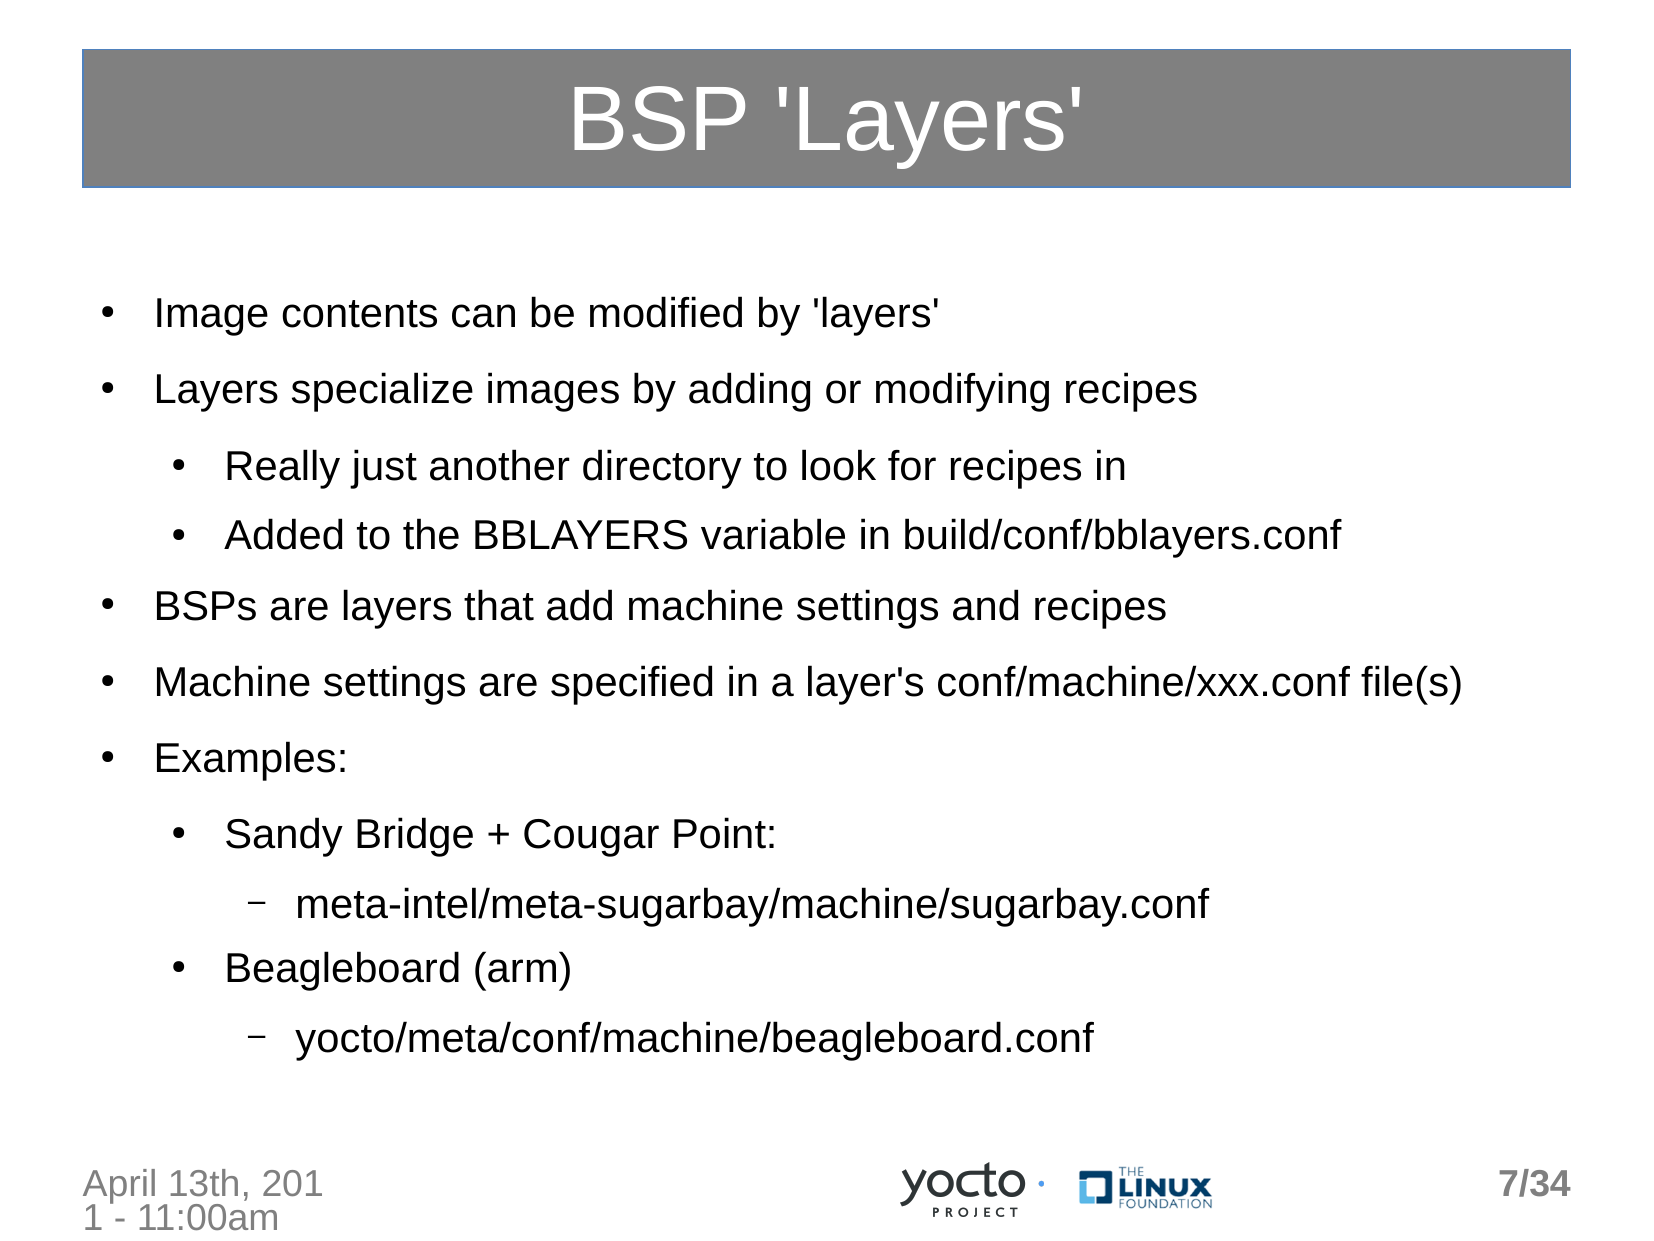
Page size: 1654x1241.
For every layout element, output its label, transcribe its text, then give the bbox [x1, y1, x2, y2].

picture [1075, 1162, 1215, 1211]
title BSP 'Layers' [82, 49, 1571, 188]
list Image contents can be modified by 'layers' Layers specialize images by adding or modifying recipes Really just another directory to look for recipes in Added to the BBLAYERS variable in build/conf/bblayers.conf BSPs are layers that add machine settings and recipes Machine settings are specified in a layer's conf/machine/xxx.conf file(s) Examples: Sandy Bridge + Cougar Point: meta-intel/meta-sugarbay/machine/sugarbay.conf Beagleboard (arm) yocto/meta/conf/machine/beagleboard.conf [82, 290, 1571, 1094]
picture [900, 1162, 1044, 1217]
